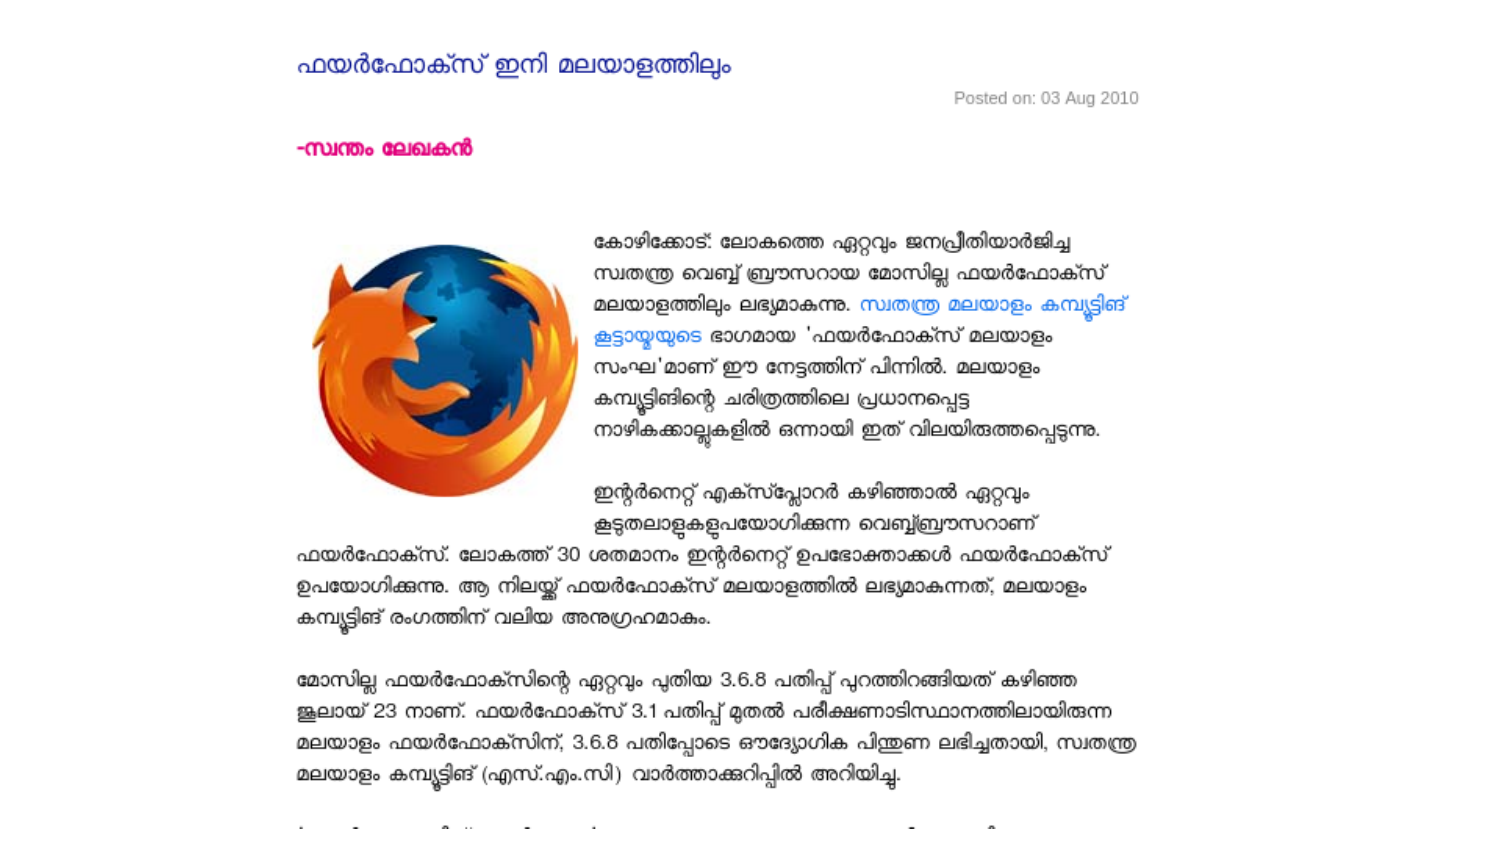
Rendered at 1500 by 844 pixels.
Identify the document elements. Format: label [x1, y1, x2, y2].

picture [264, 37, 1207, 829]
